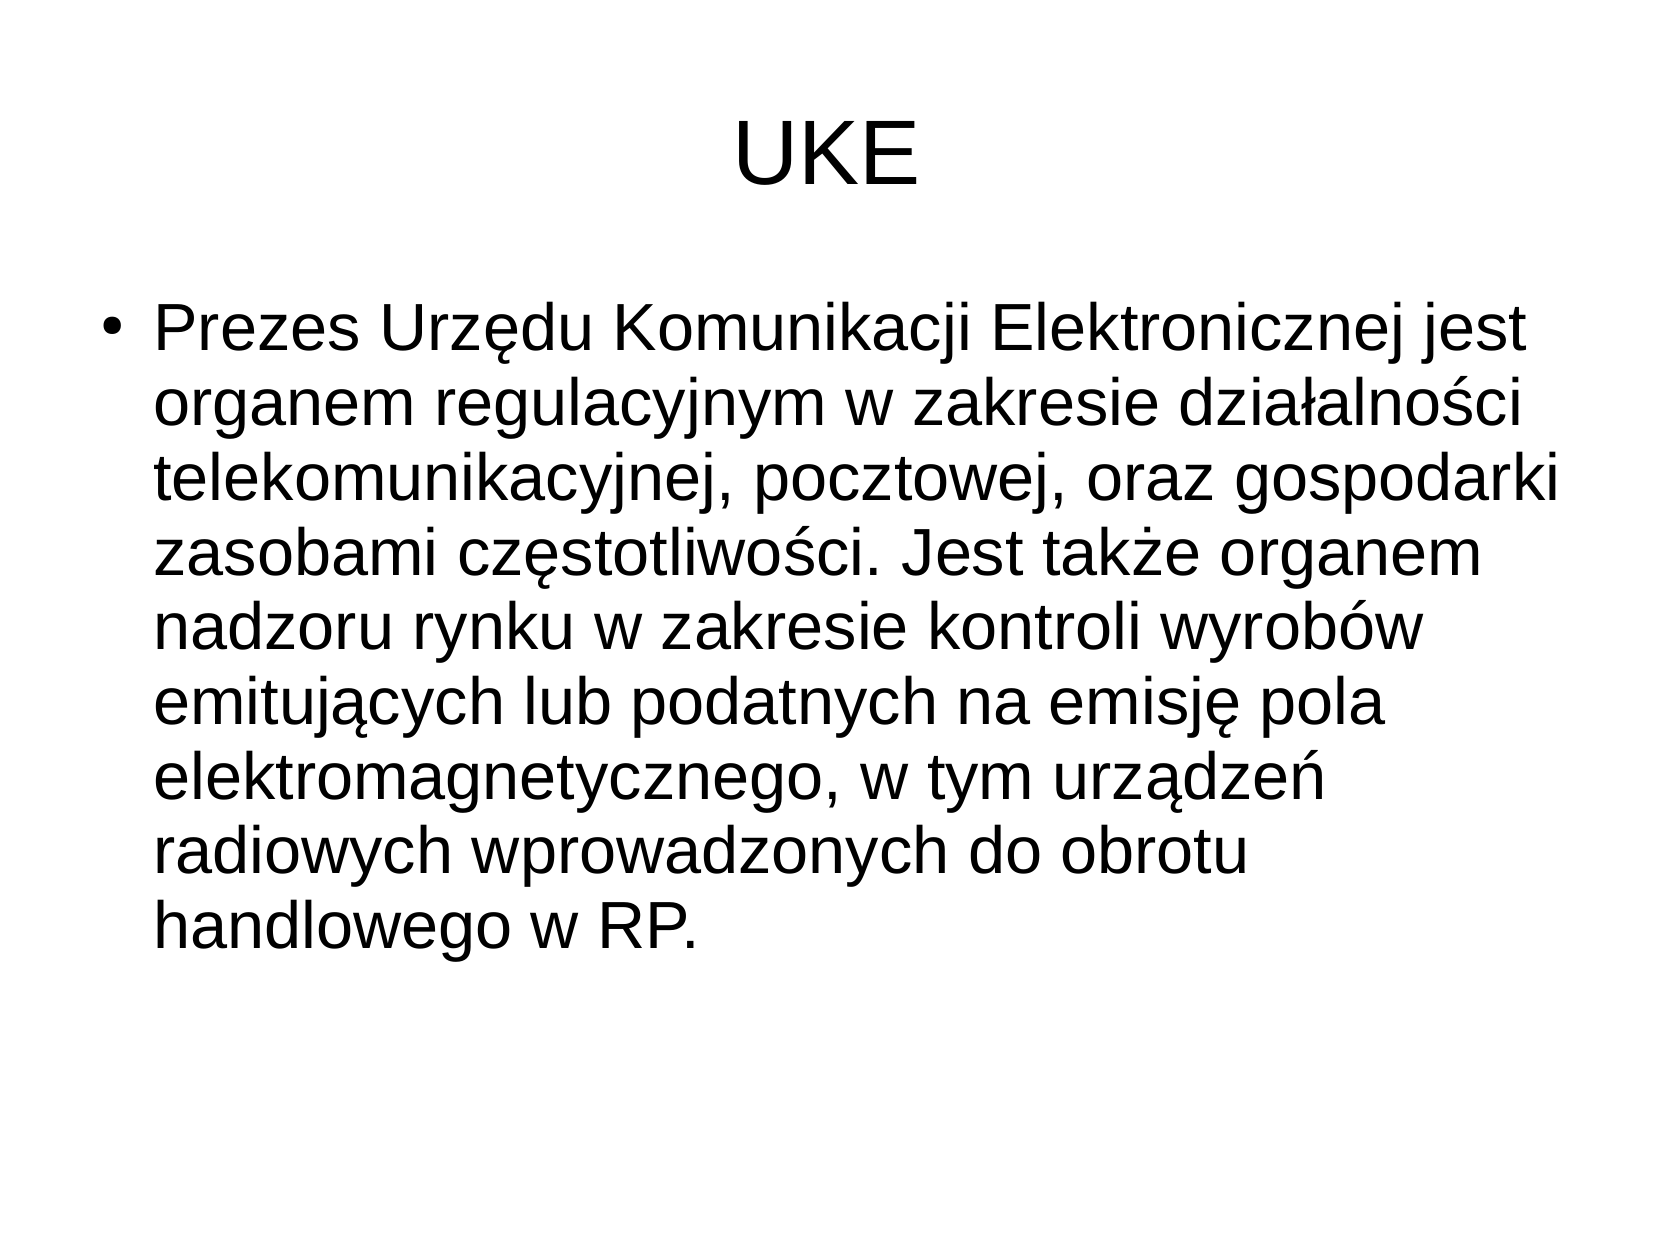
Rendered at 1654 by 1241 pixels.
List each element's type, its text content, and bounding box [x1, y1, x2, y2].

title UKE [82, 49, 1571, 257]
list Prezes Urzędu Komunikacji Elektronicznej jest organem regulacyjnym w zakresie działalności telekomunikacyjnej, pocztowej, oraz gospodarki zasobami częstotliwości. Jest także organem nadzoru rynku w zakresie kontroli wyrobów emitujących lub podatnych na emisję pola elektromagnetycznego, w tym urządzeń radiowych wprowadzonych do obrotu handlowego w RP. [82, 290, 1571, 1109]
